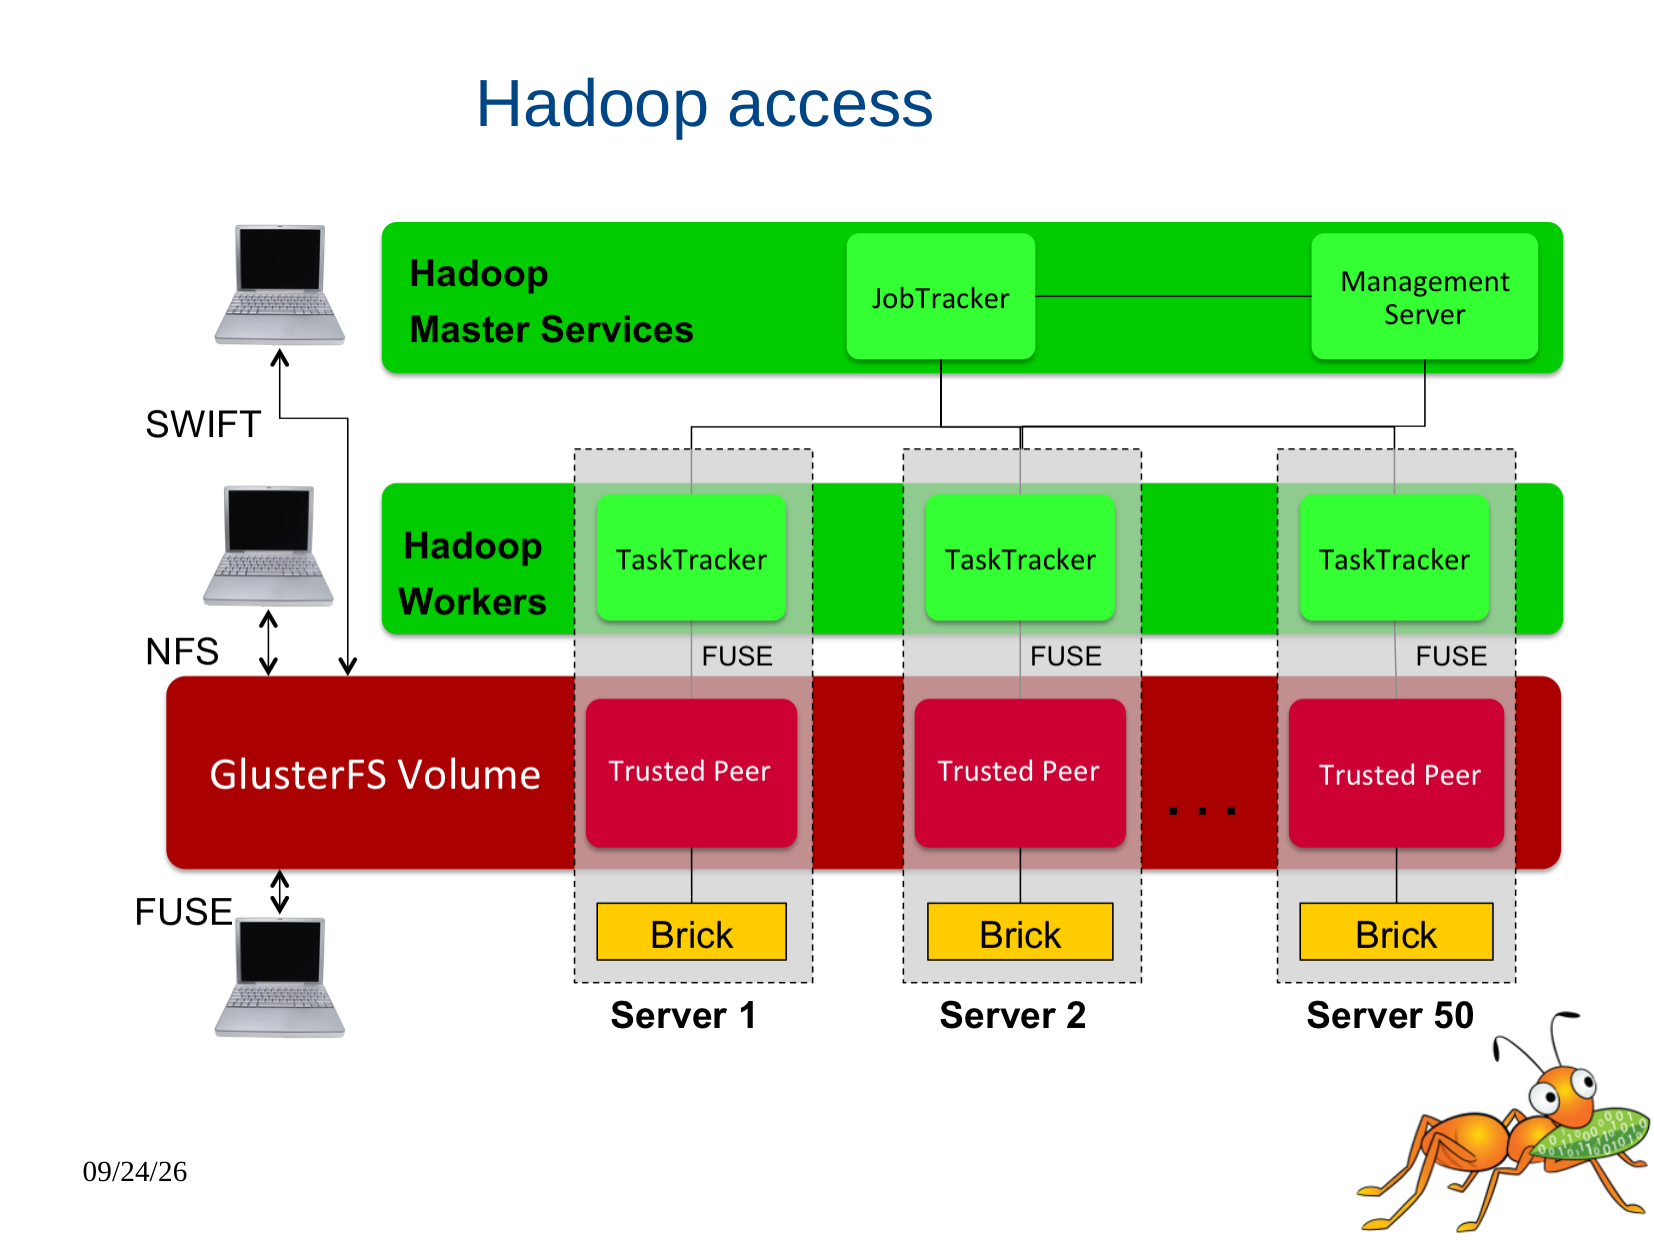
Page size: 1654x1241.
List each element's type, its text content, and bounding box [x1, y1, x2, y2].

text_box Hadoop access [70, 59, 1341, 149]
picture [120, 219, 1654, 1235]
